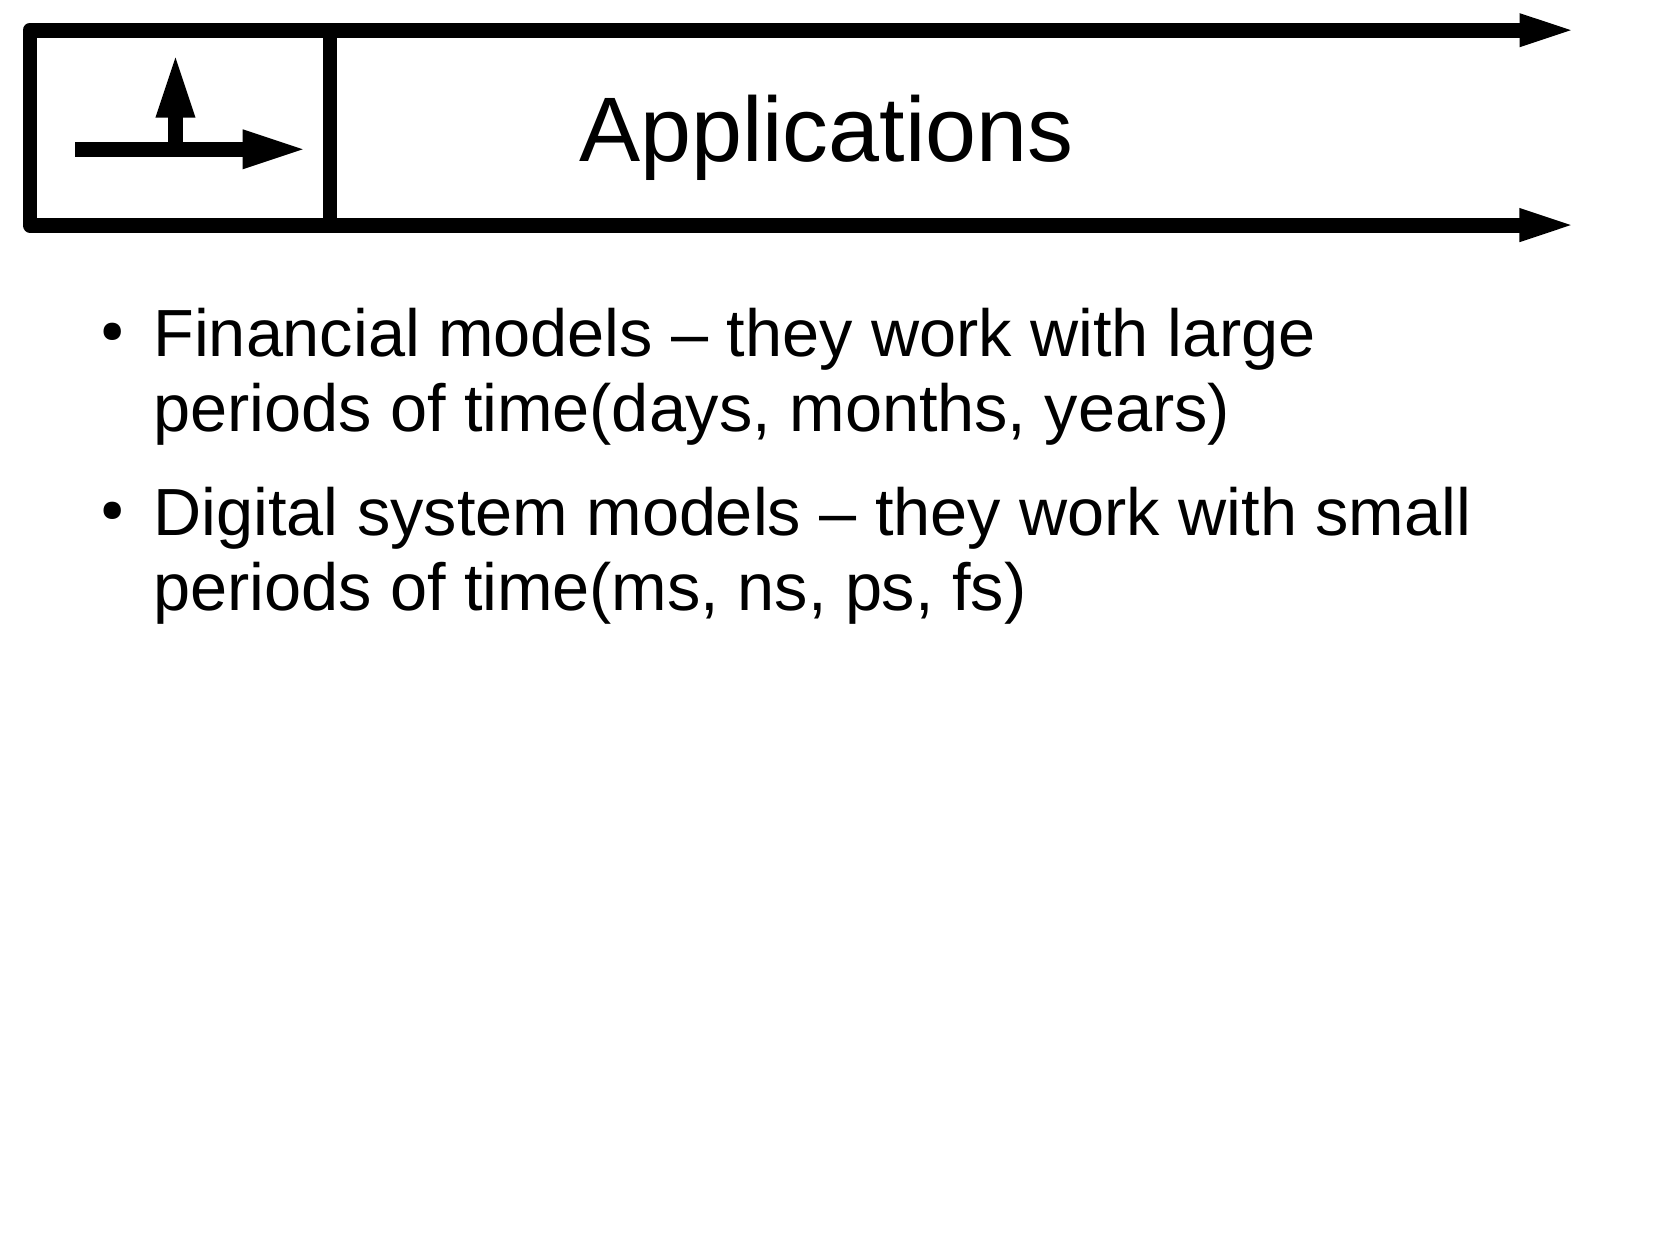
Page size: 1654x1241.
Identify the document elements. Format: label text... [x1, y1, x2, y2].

list Financial models – they work with large periods of time(days, months, years) Digital system models – they work with small periods of time(ms, ns, ps, fs) [82, 296, 1538, 1186]
title Applications [337, 31, 1571, 224]
title Applications [82, 38, 323, 218]
